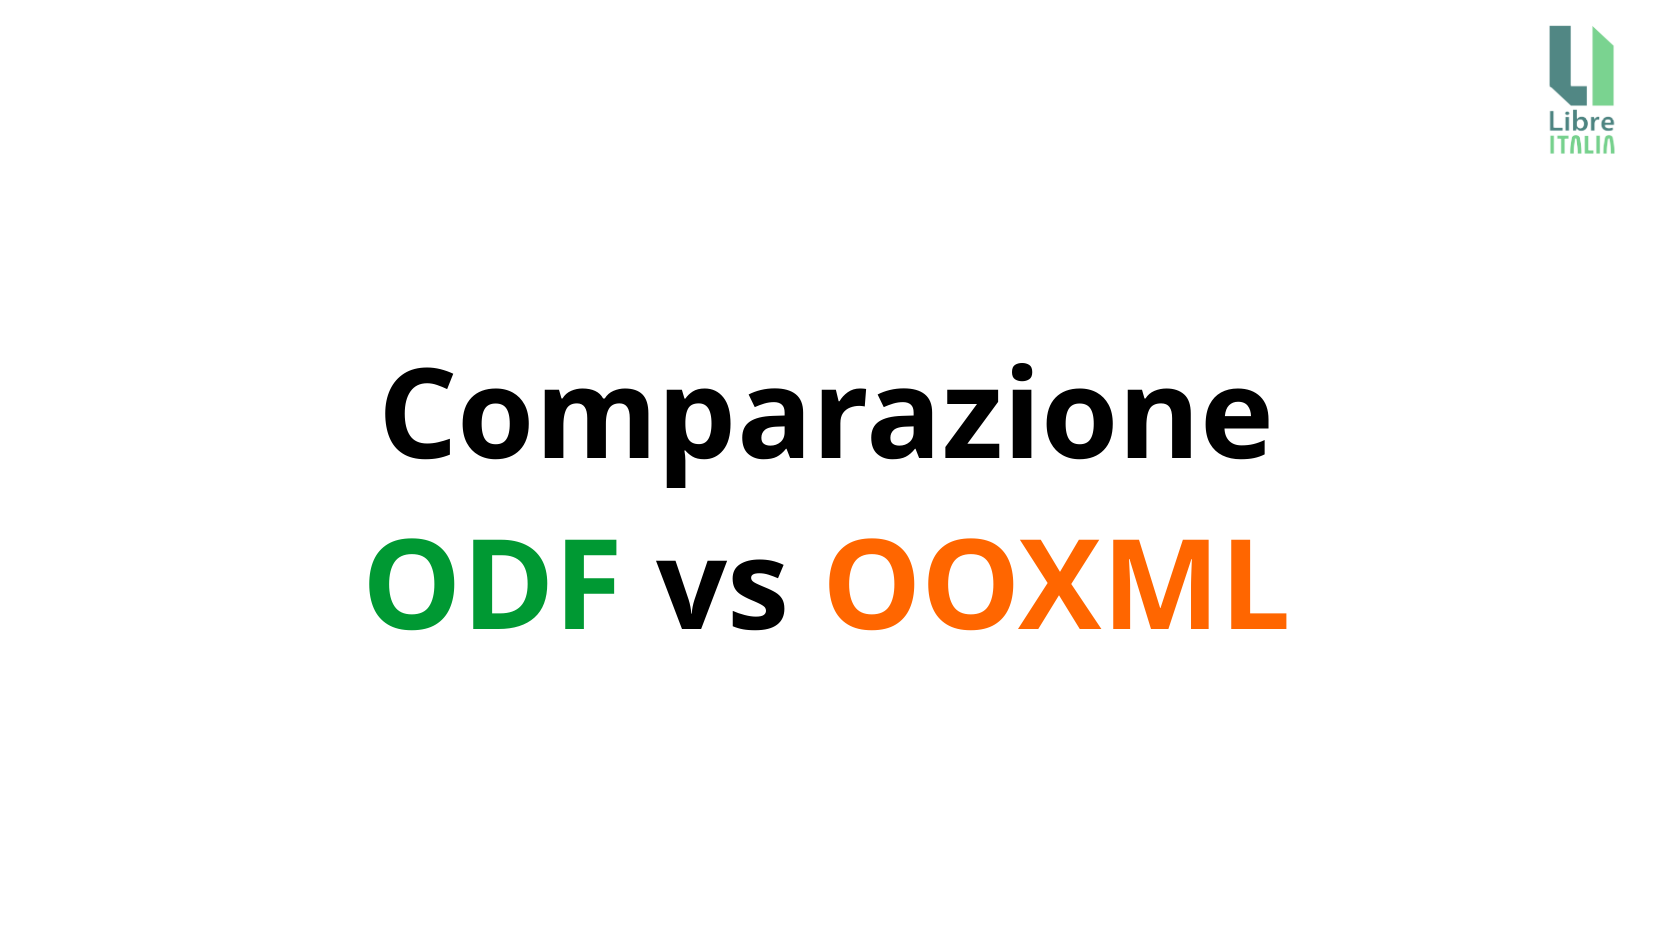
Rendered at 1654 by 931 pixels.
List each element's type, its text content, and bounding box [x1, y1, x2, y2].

text_box Comparazione ODF vs OOXML [183, 317, 1470, 648]
picture [1529, 23, 1632, 158]
